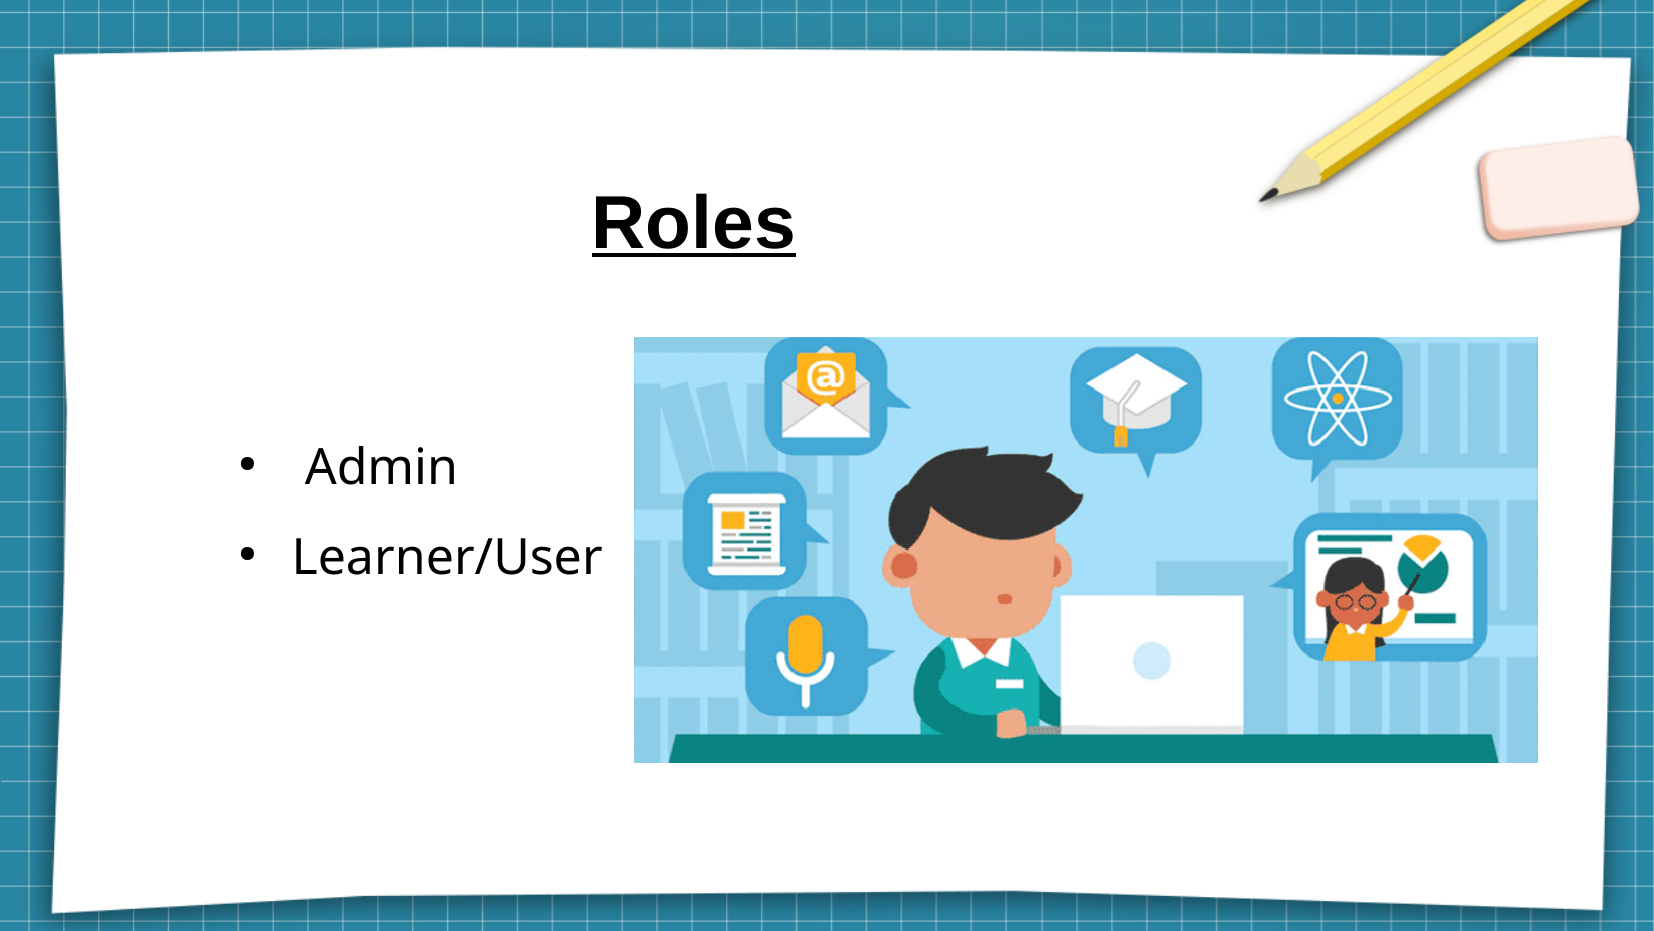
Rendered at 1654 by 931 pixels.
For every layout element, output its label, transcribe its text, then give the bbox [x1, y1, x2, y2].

list Admin Learner/User [220, 430, 634, 663]
picture [0, 0, 1654, 931]
title Roles [0, 144, 1388, 301]
